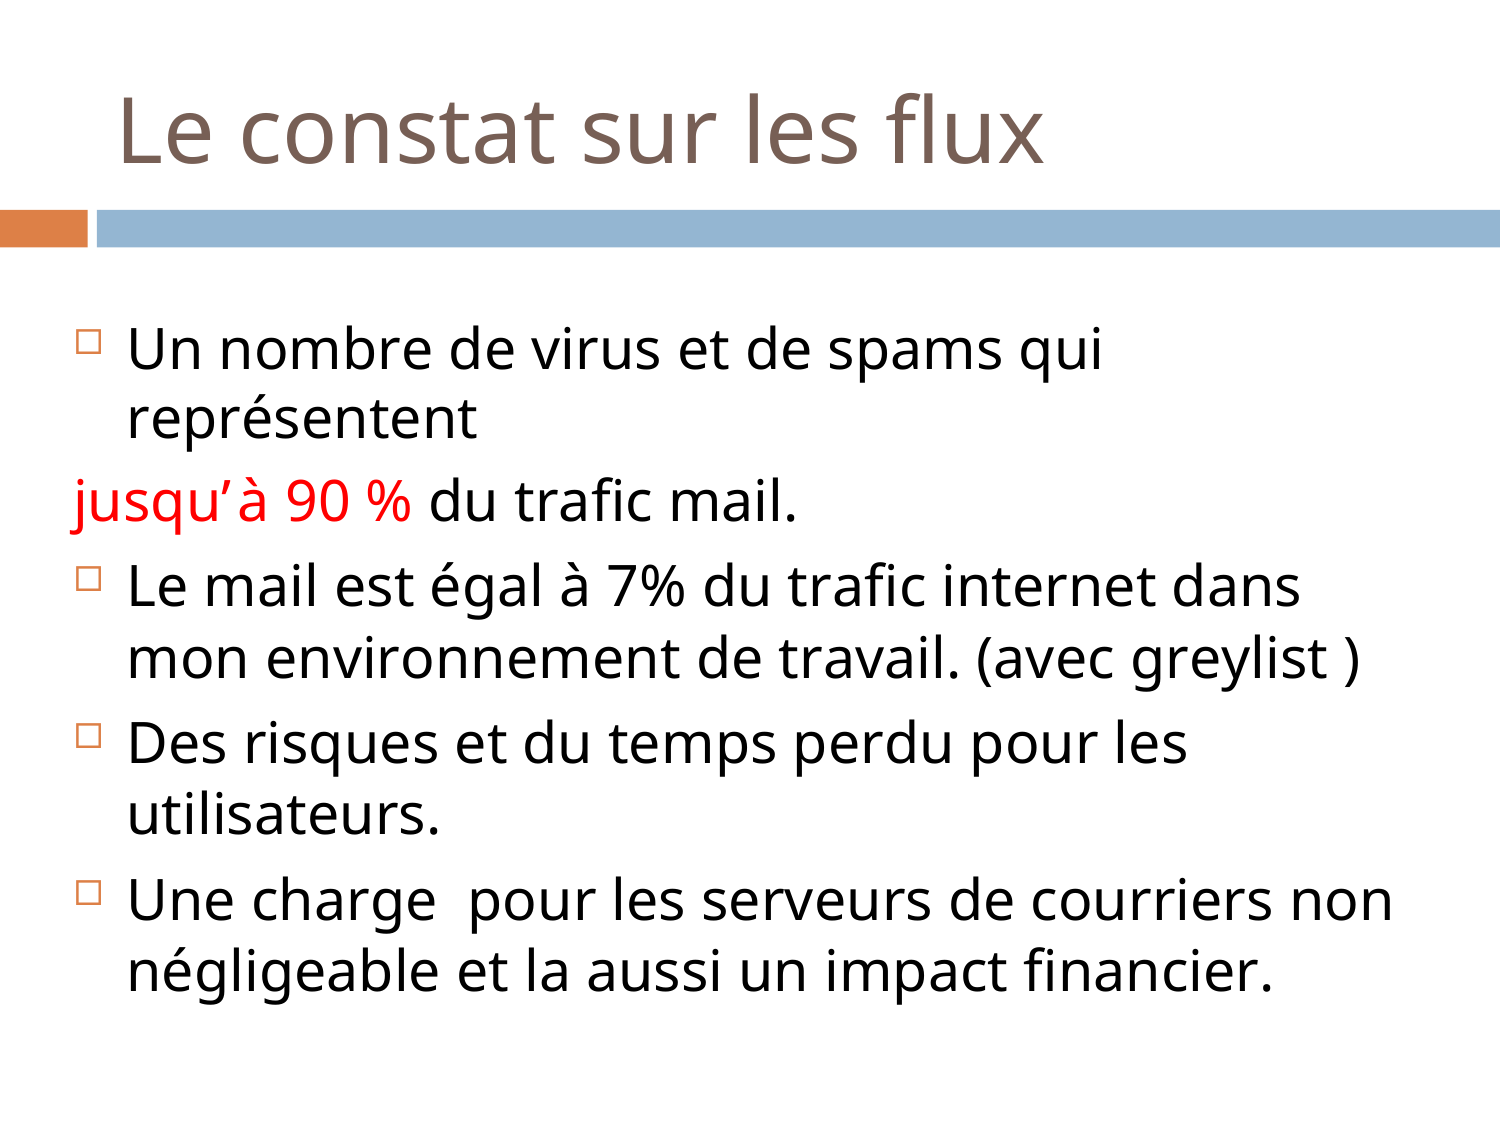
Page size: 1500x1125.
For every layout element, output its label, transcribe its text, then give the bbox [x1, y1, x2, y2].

list Un nombre de virus et de spams qui représentent jusqu’à 90 % du trafic mail. Le mail est égal à 7% du trafic internet dans mon environnement de travail. (avec greylist ) Des risques et du temps perdu pour les utilisateurs. Une charge pour les serveurs de courriers non négligeable et la aussi un impact financier. [58, 304, 1430, 1026]
title Le constat sur les flux [29, 29, 1500, 237]
